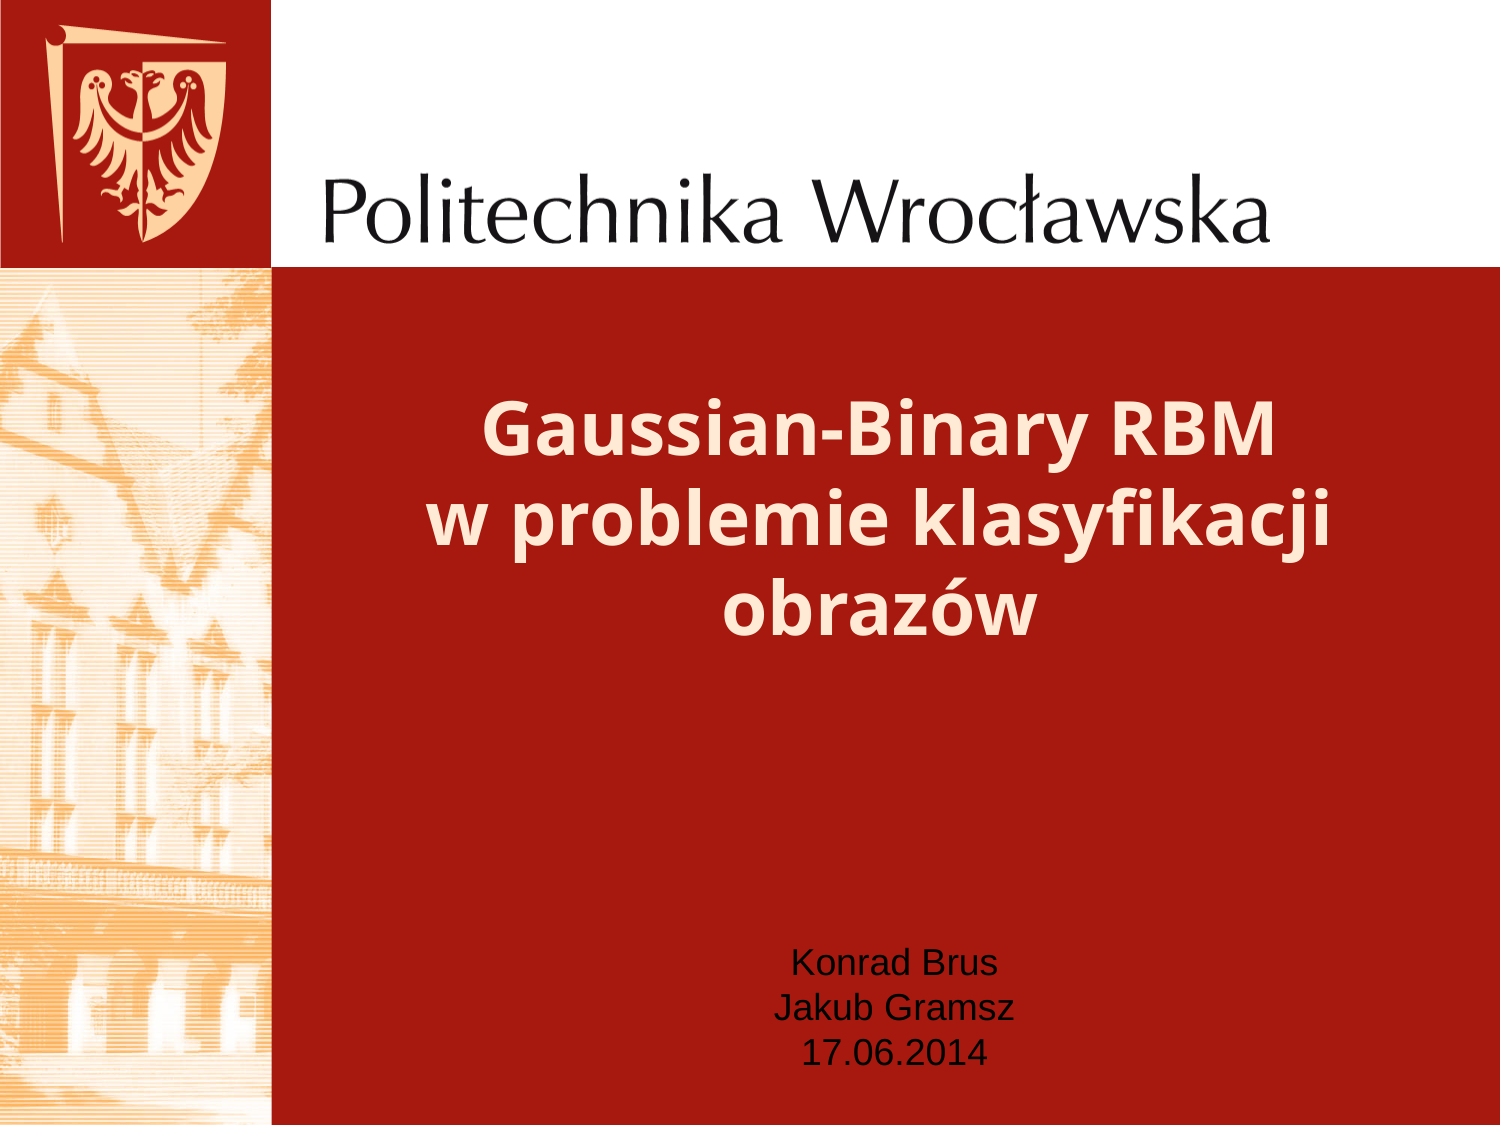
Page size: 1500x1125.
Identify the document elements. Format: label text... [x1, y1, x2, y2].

subtitle Konrad Brus Jakub Gramsz 17.06.2014 [312, 933, 1477, 1081]
picture [0, 0, 1270, 1125]
title Gaussian-Binary RBM w problemie klasyfikacji obrazów [271, 349, 1489, 681]
